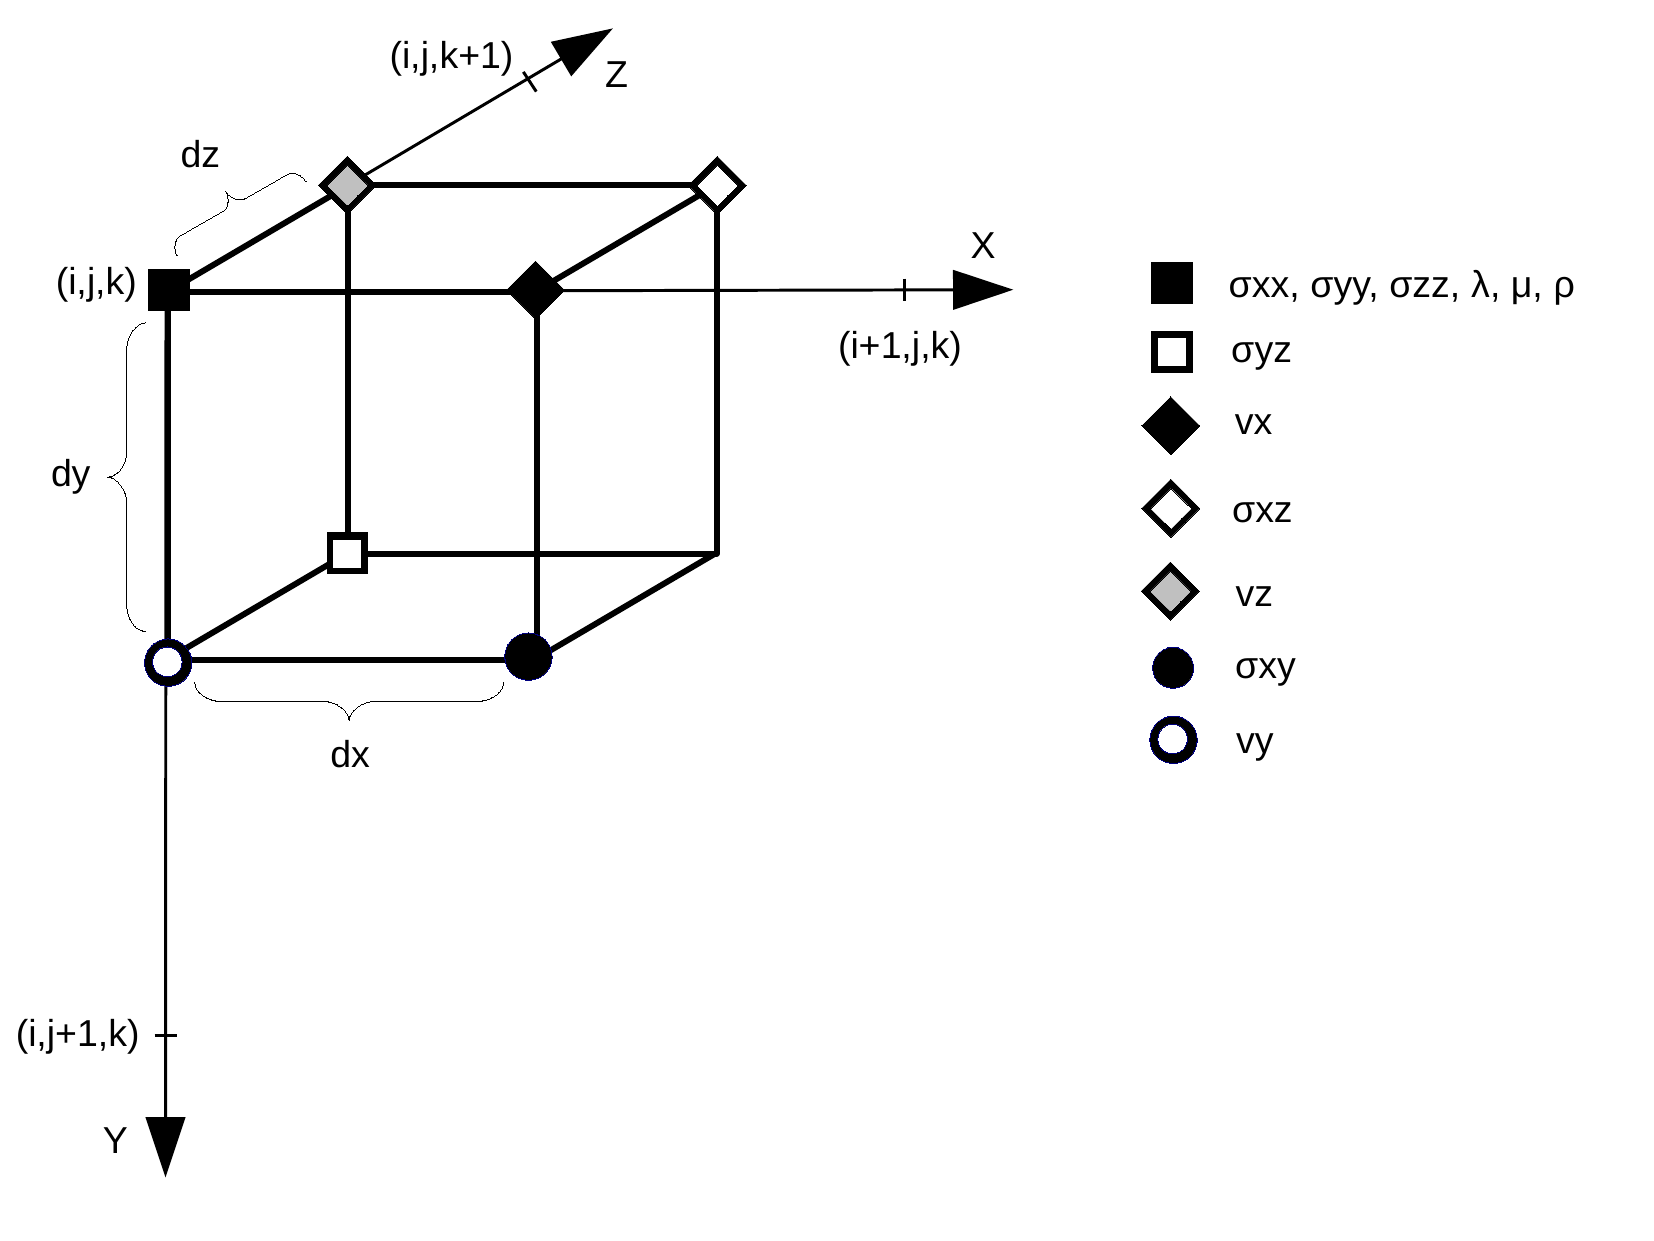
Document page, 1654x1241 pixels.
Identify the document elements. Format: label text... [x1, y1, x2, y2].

text_box [144, 638, 192, 687]
text_box [1141, 479, 1200, 538]
text_box (i,j+1,k) [1, 1004, 159, 1062]
text_box [1151, 331, 1193, 373]
text_box (i,j,k+1) [374, 26, 533, 84]
text_box σxy [1209, 637, 1311, 695]
text_box [688, 156, 747, 215]
text_box [506, 261, 565, 320]
text_box Z [590, 45, 697, 103]
text_box [1151, 262, 1193, 304]
text_box Y [88, 1112, 164, 1170]
text_box [318, 156, 377, 215]
text_box σxz [1217, 480, 1308, 538]
text_box σyz [1216, 321, 1307, 379]
text_box dx [315, 726, 385, 783]
text_box X [955, 217, 1051, 326]
text_box σxx, σyy, σzz, λ, μ, ρ [1213, 256, 1589, 313]
text_box [504, 632, 553, 681]
text_box dz [165, 126, 235, 183]
text_box [1152, 647, 1194, 689]
text_box (i+1,j,k) [823, 317, 982, 374]
text_box vx [1220, 393, 1288, 457]
text_box [148, 269, 190, 311]
text_box [1141, 562, 1200, 621]
text_box [327, 532, 368, 574]
text_box dy [36, 445, 106, 502]
text_box vz [1220, 564, 1288, 622]
text_box [1141, 396, 1200, 455]
text_box [1149, 716, 1198, 764]
text_box (i,j,k) [41, 253, 165, 311]
text_box vy [1221, 712, 1289, 769]
